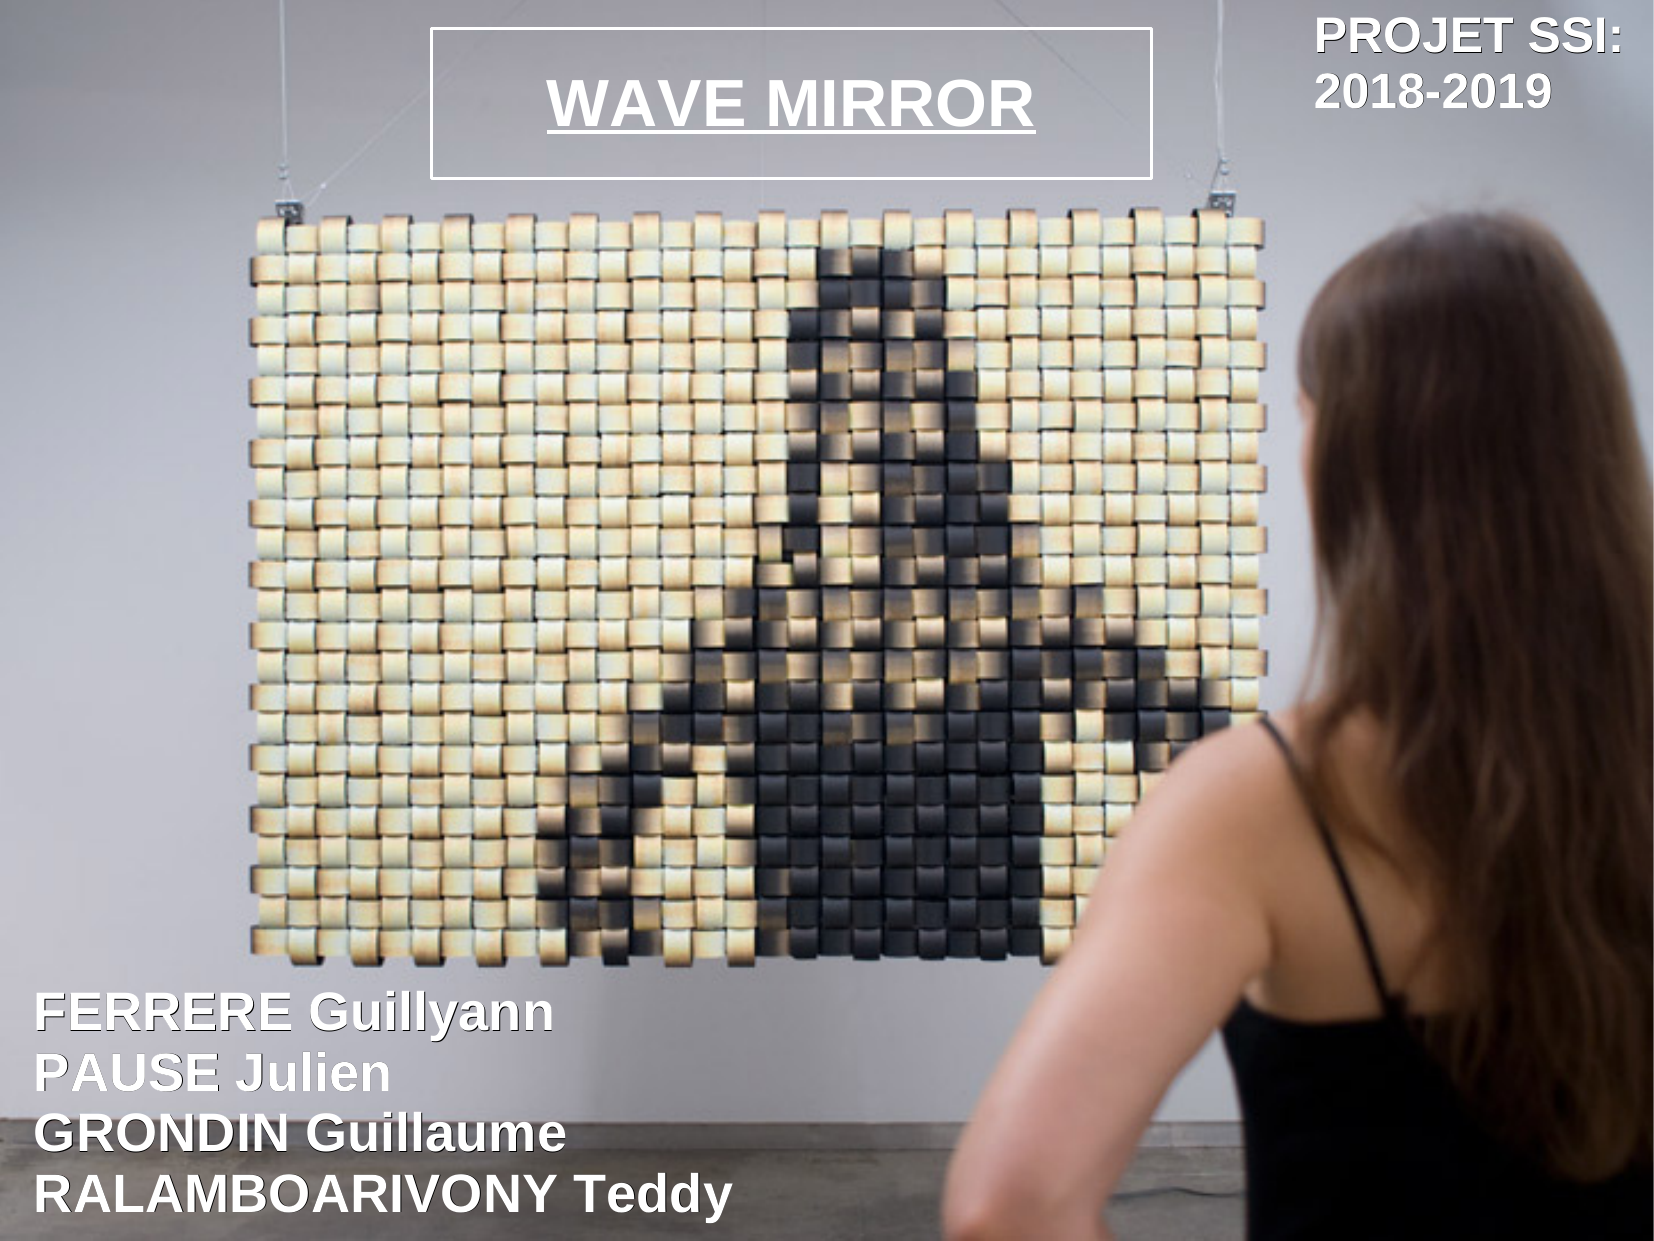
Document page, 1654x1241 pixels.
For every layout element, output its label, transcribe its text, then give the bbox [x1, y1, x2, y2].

subtitle WAVE MIRROR [431, 28, 1152, 179]
text_box FERRERE Guillyann PAUSE Julien GRONDIN Guillaume RALAMBOARIVONY Teddy [0, 944, 827, 1241]
text_box PROJET SSI: 2018-2019 [1299, 0, 1654, 127]
picture [0, 0, 1654, 1241]
